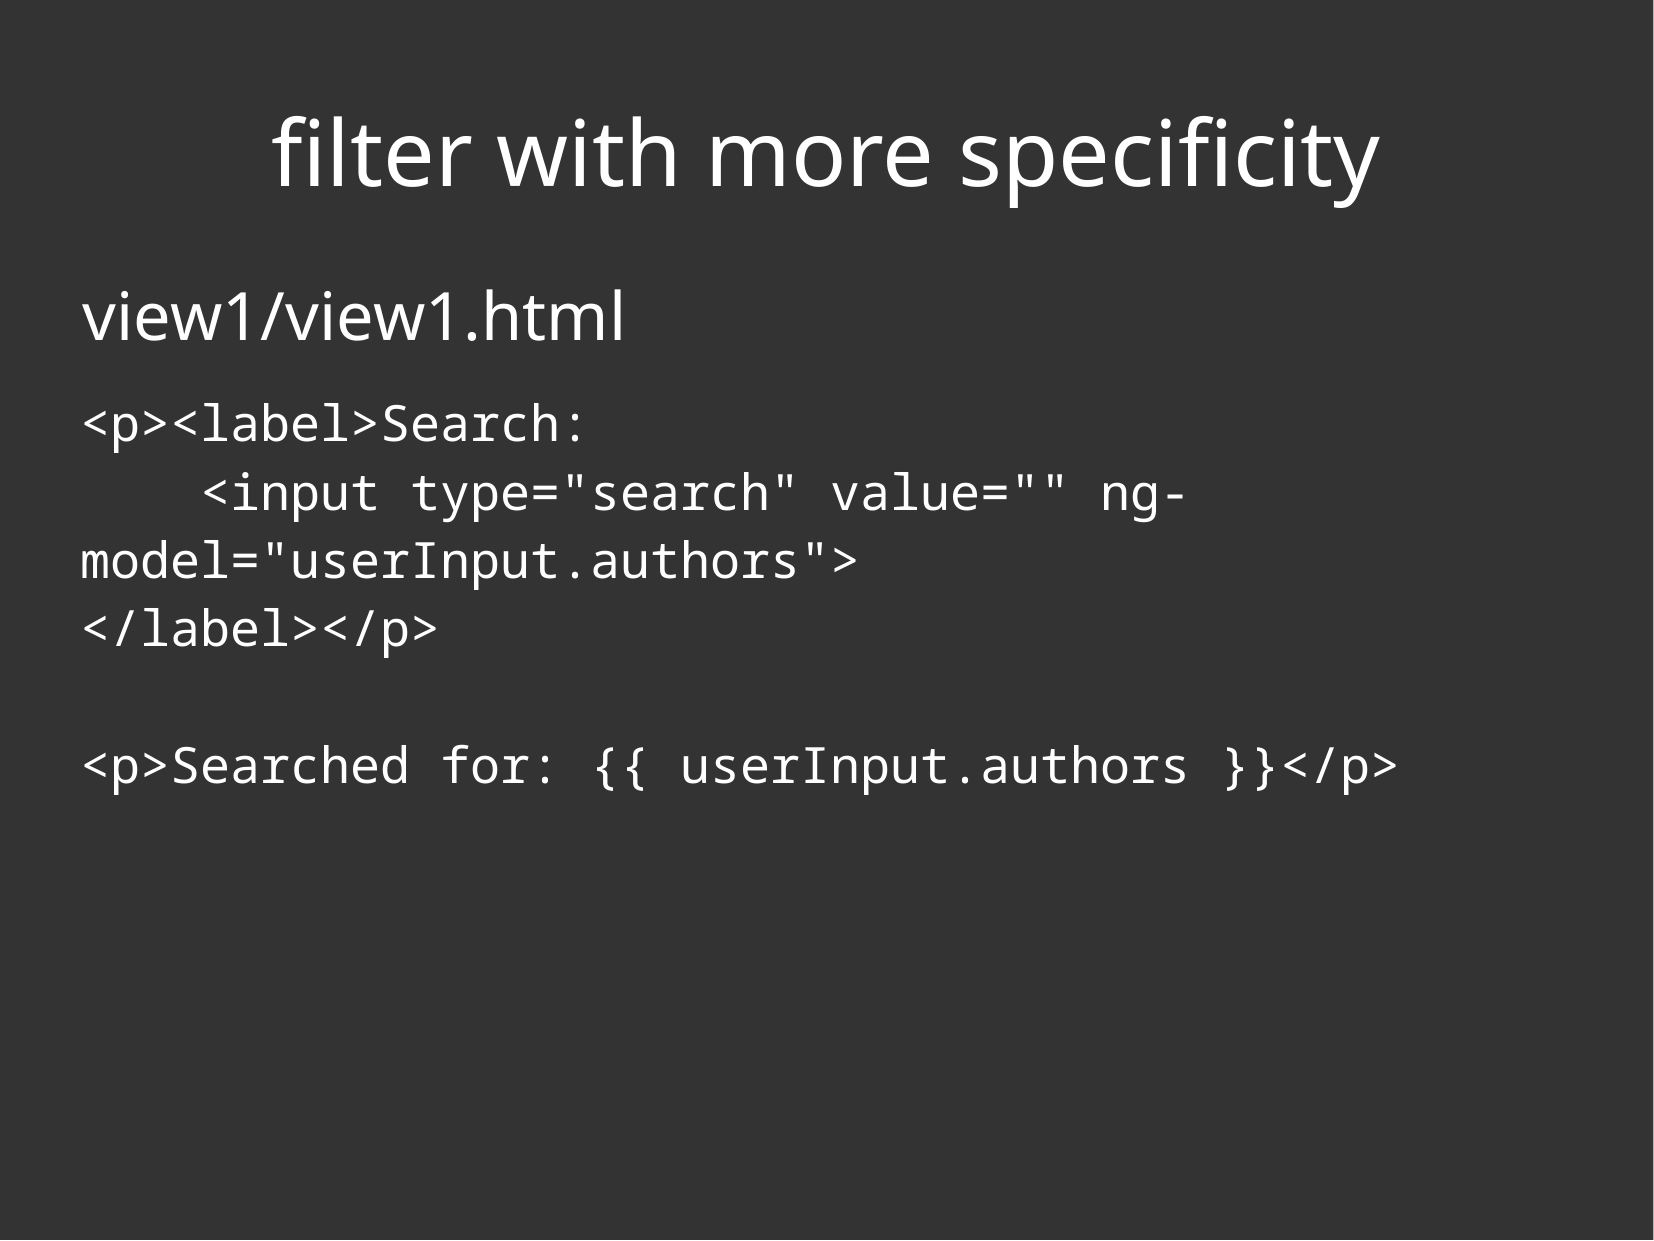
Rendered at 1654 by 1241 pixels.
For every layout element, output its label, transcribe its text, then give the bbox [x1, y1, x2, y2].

text_box <p><label>Search: <input type="search" value="" ng-model="userInput.authors"> </label></p> <p>Searched for: {{ userInput.authors }}</p> [65, 381, 1554, 697]
title view1/view1.html [82, 242, 1572, 387]
title filter with more specificity [82, 47, 1571, 242]
